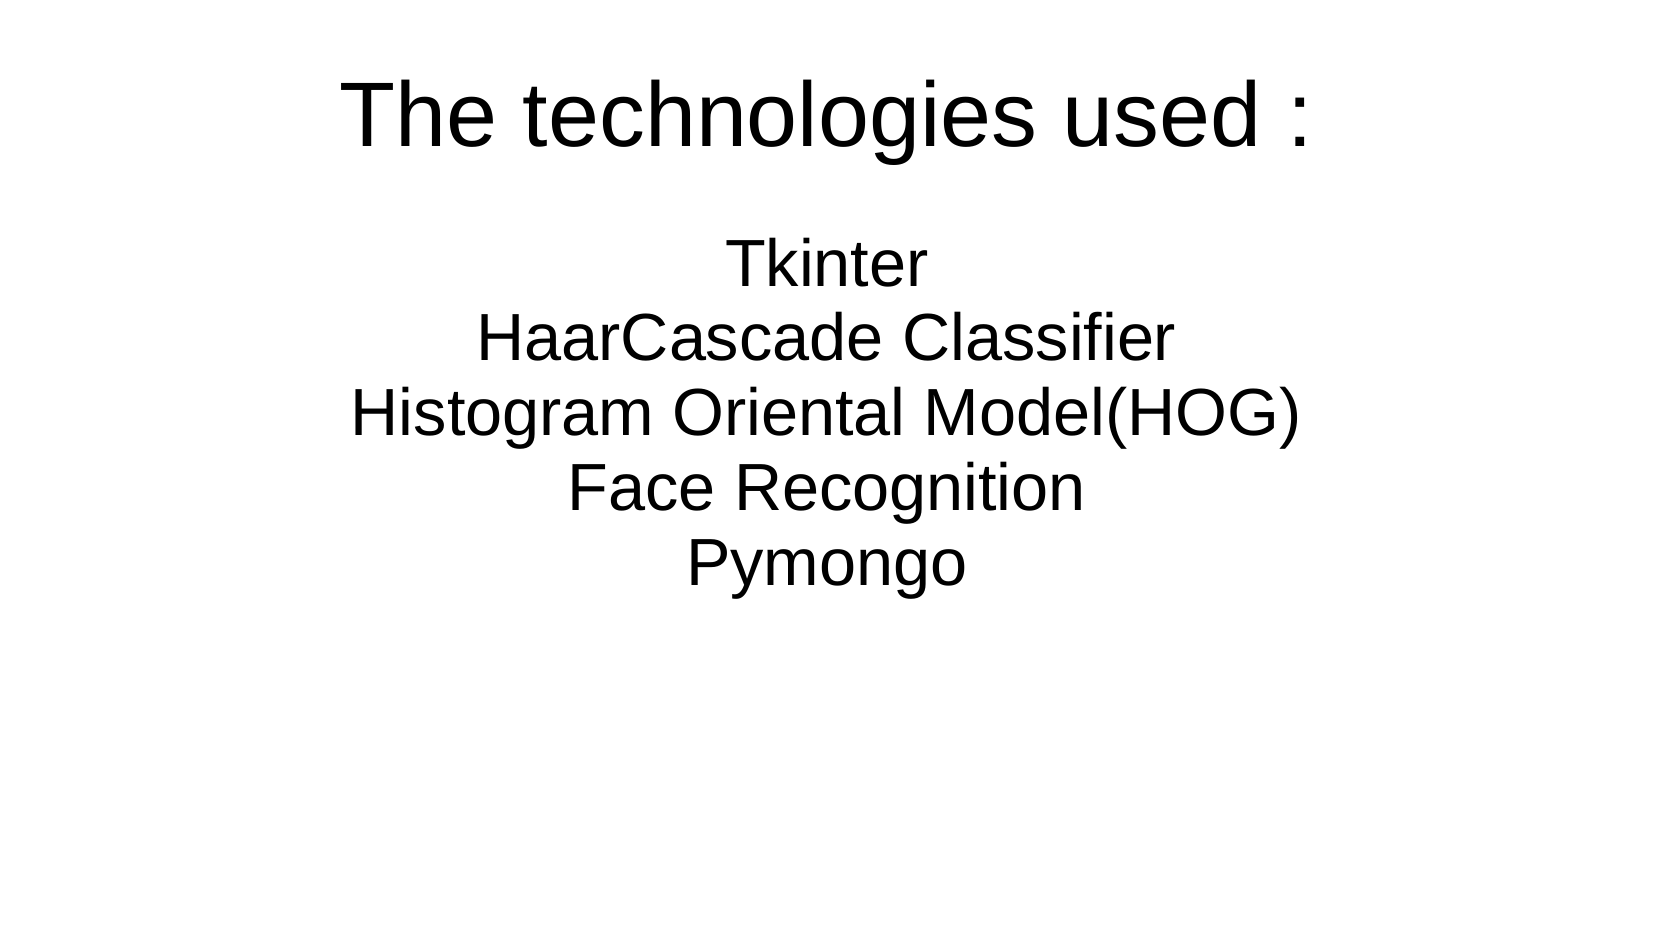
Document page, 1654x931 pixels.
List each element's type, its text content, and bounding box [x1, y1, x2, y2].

subtitle Tkinter HaarCascade Classifier Histogram Oriental Model(HOG) Face Recognition Pymongo [82, 217, 1571, 758]
title The technologies used : [82, 37, 1571, 193]
